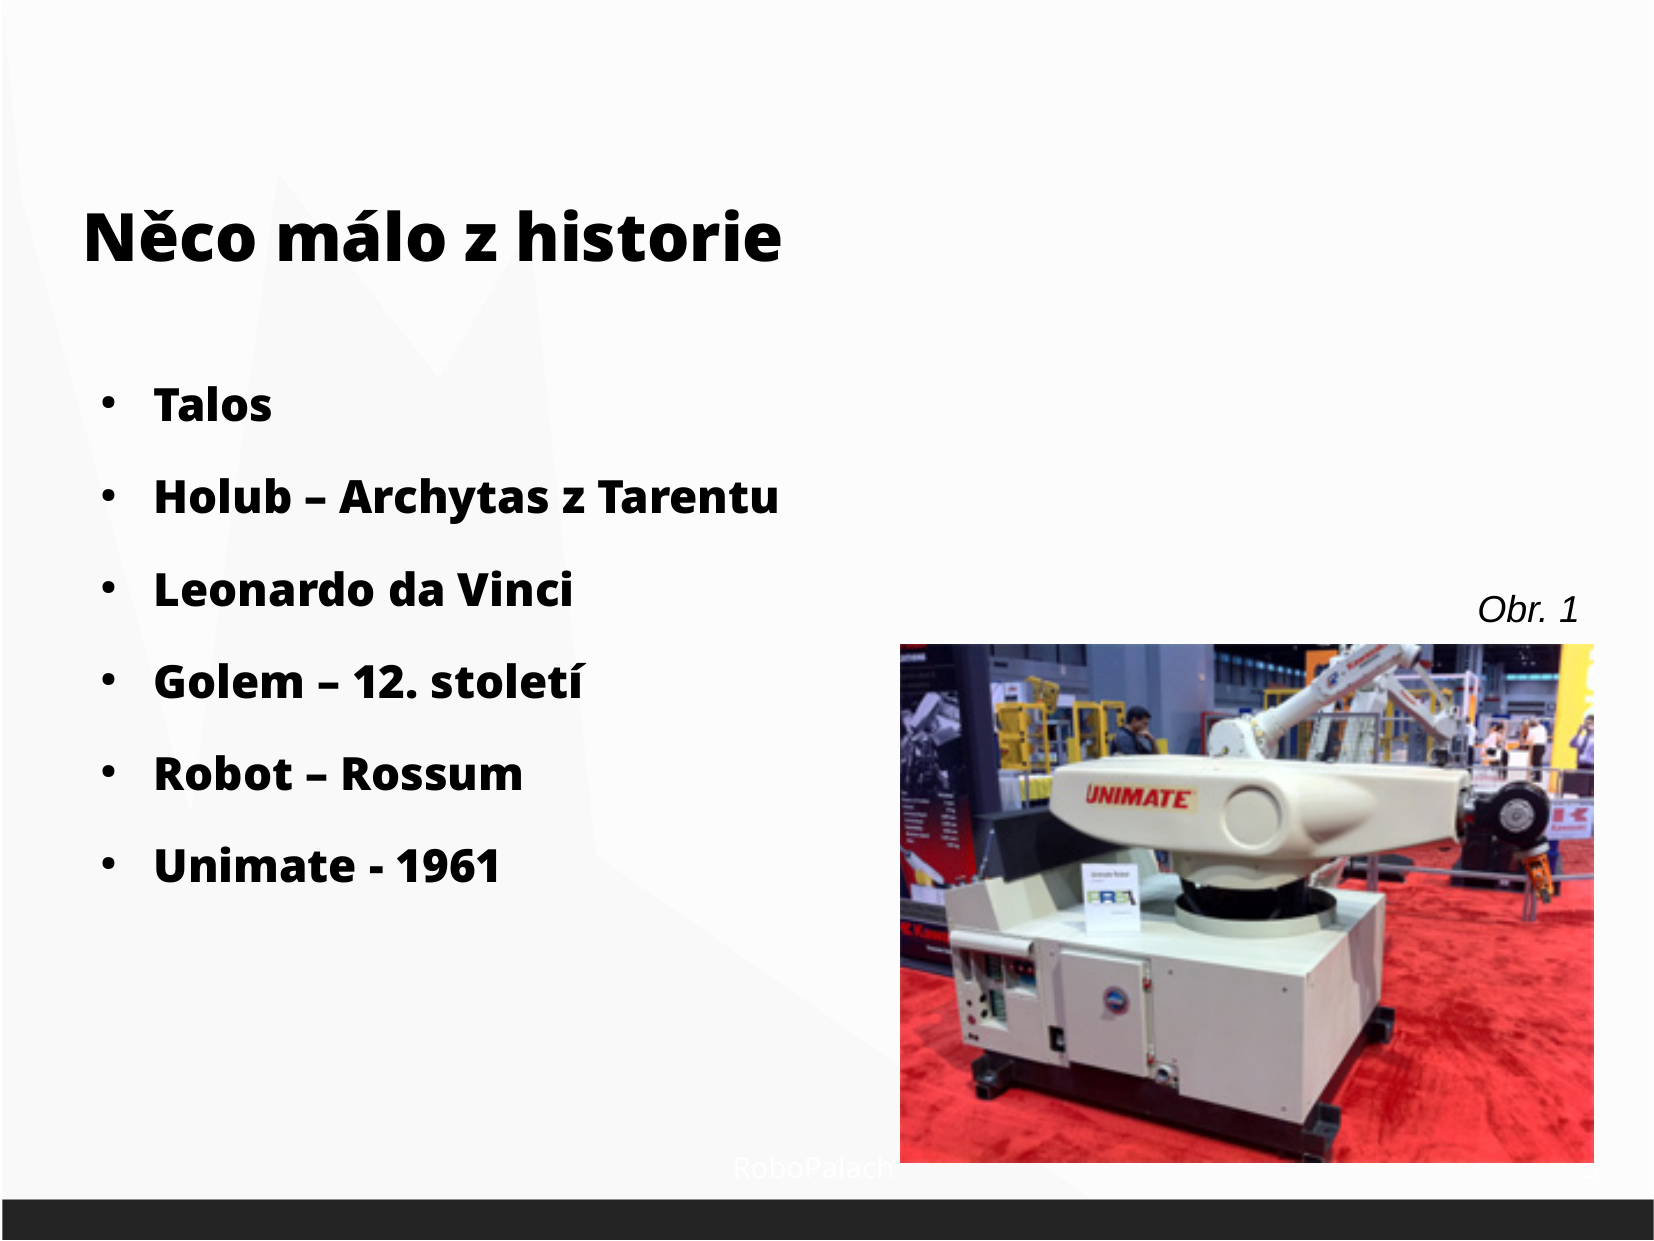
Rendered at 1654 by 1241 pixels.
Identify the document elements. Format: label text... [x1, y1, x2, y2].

picture [2, 0, 1654, 1241]
text_box Obr. 1 [1462, 580, 1595, 638]
list Talos Holub – Archytas z Tarentu Leonardo da Vinci Golem – 12. století Robot – Rossum Unimate - 1961 [82, 372, 1571, 1093]
title Něco málo z historie [82, 132, 1571, 340]
